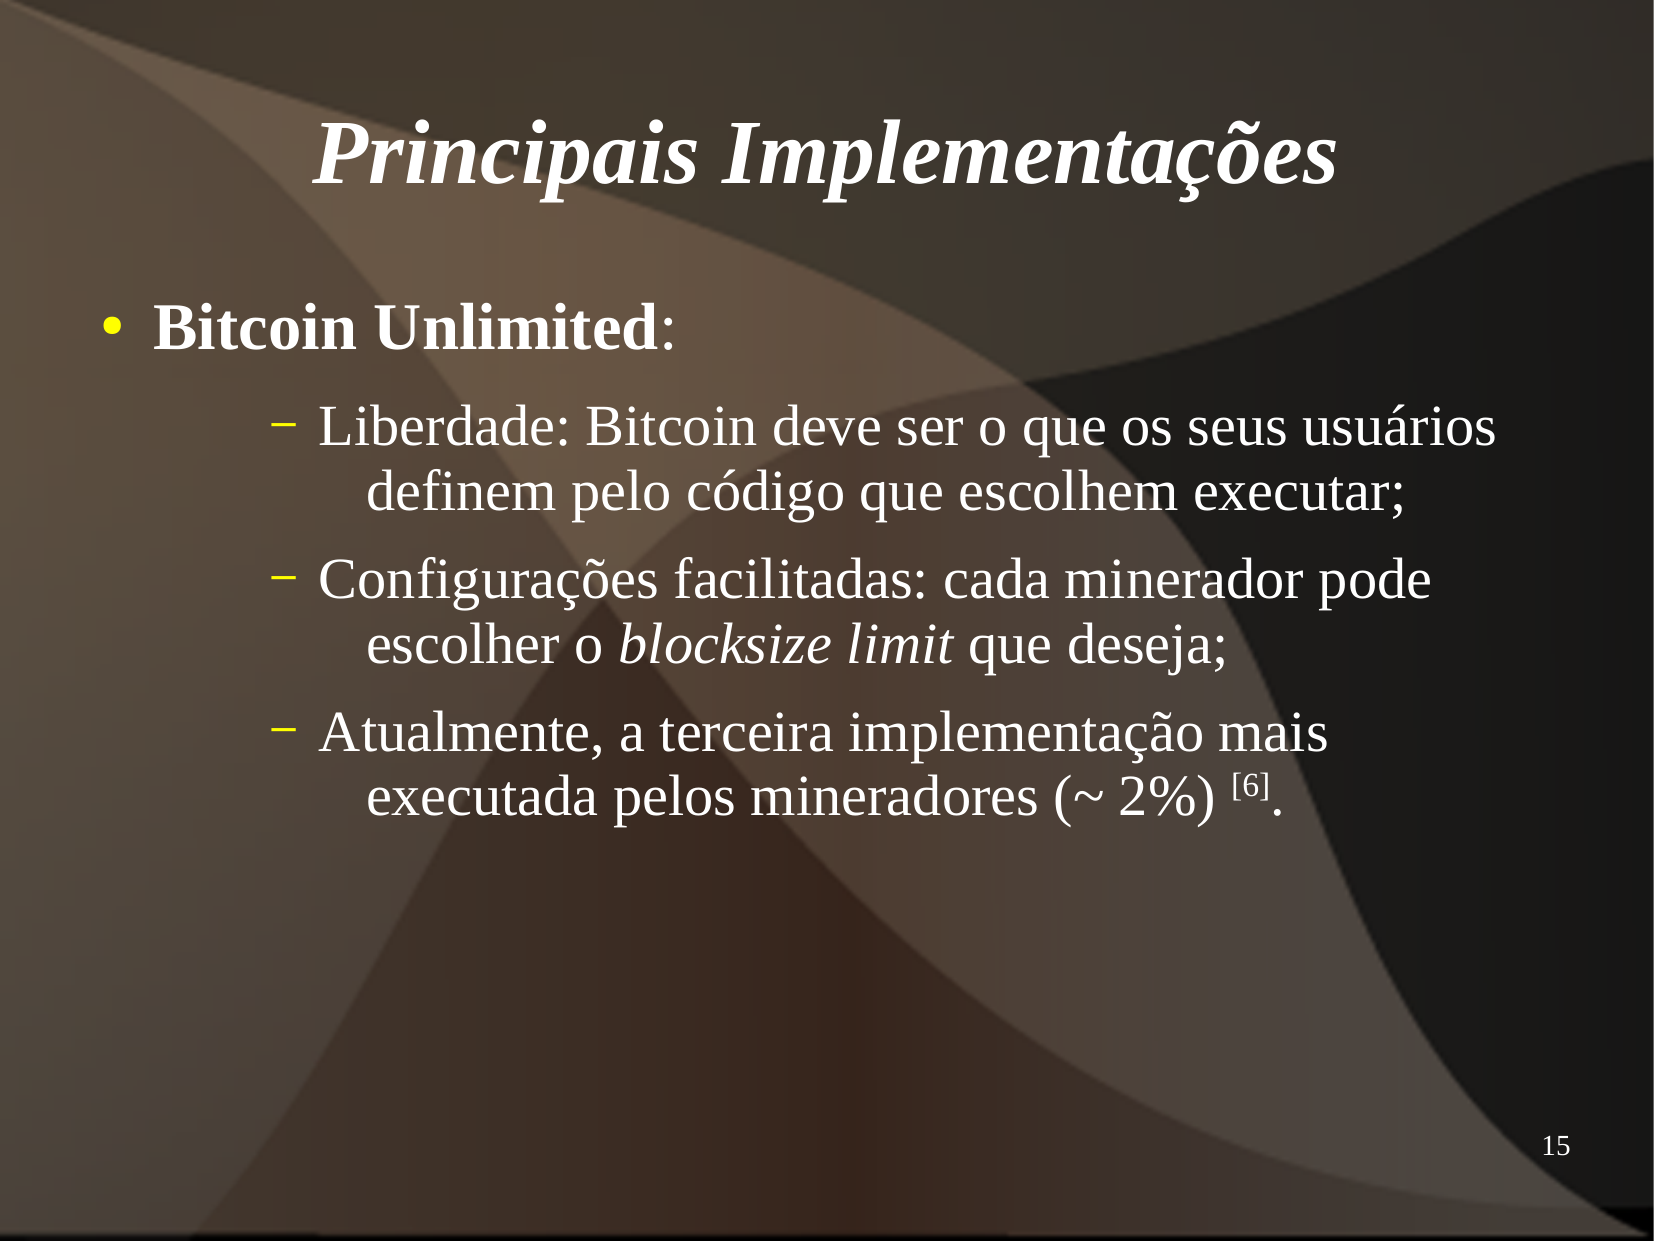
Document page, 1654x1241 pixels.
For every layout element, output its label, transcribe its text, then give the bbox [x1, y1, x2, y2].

title Principais Implementações [82, 49, 1571, 257]
list Bitcoin Unlimited: Liberdade: Bitcoin deve ser o que os seus usuários definem pelo código que escolhem executar; Configurações facilitadas: cada minerador pode escolher o blocksize limit que deseja; Atualmente, a terceira implementação mais executada pelos mineradores (~ 2%) [6]. [82, 290, 1571, 995]
picture [0, 0, 1654, 1241]
